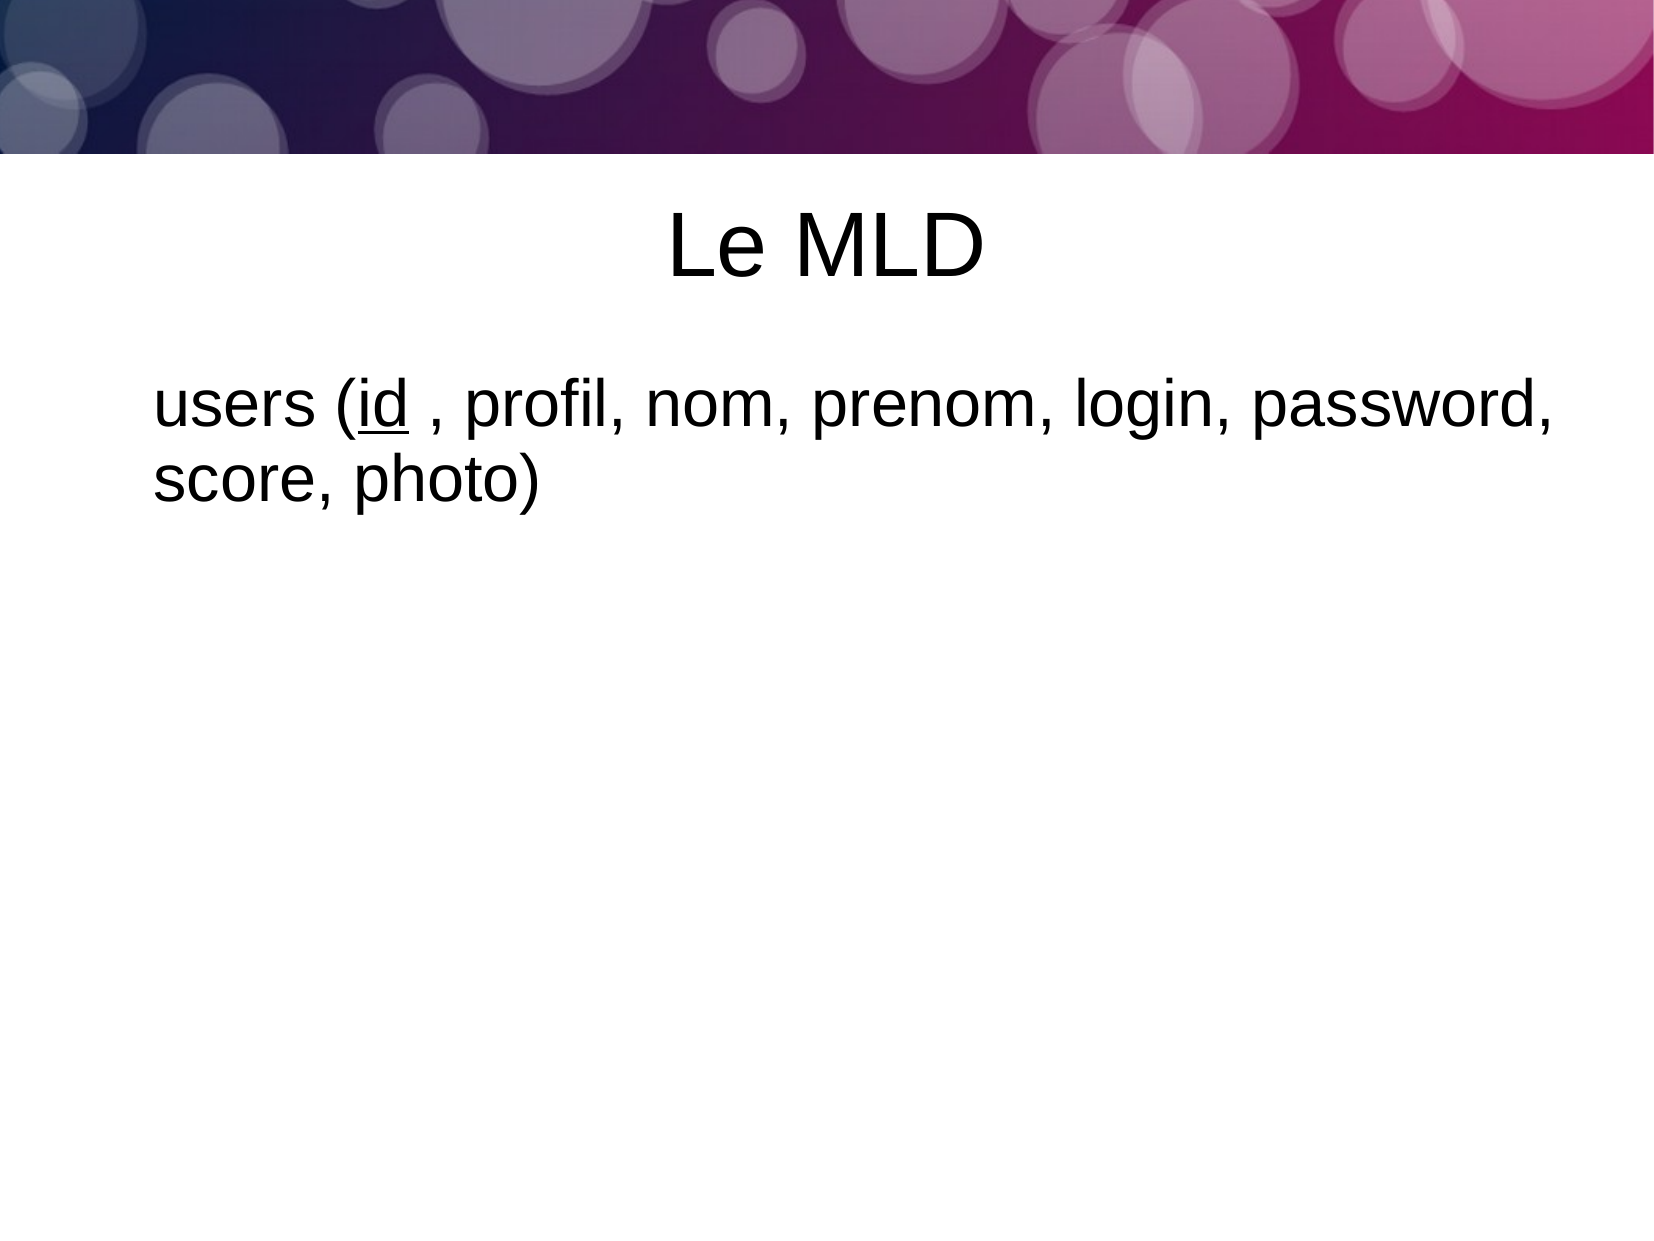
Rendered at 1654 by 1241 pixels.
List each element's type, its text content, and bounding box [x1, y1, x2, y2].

picture [0, 0, 1654, 154]
title Le MLD [82, 159, 1571, 331]
list users (id , profil, nom, prenom, login, password, score, photo) [82, 366, 1571, 1087]
